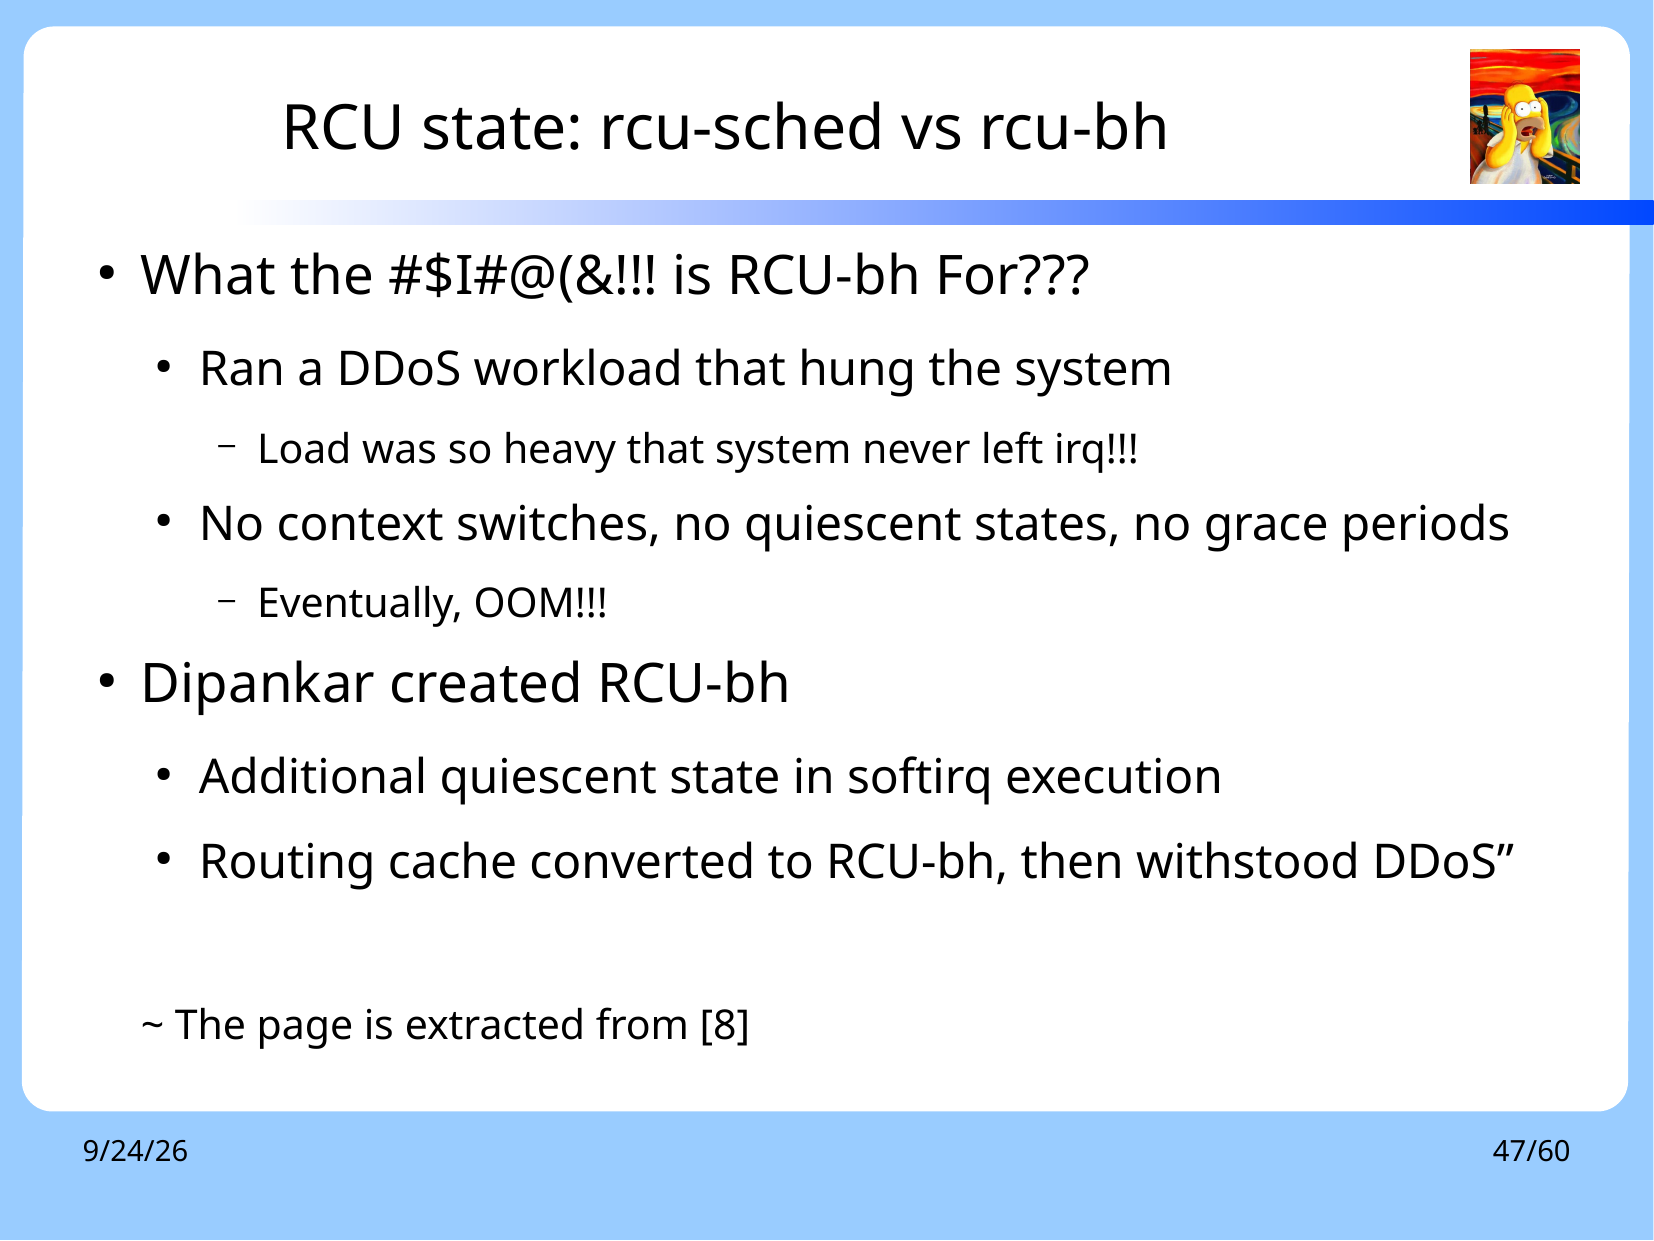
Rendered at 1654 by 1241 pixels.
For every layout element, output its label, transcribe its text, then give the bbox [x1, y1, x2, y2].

list What the #$I#@(&!!! is RCU-bh For??? Ran a DDoS workload that hung the system Load was so heavy that system never left irq!!! No context switches, no quiescent states, no grace periods Eventually, OOM!!! Dipankar created RCU-bh Additional quiescent state in softirq execution Routing cache converted to RCU-bh, then withstood DDoS” ~ The page is extracted from [8] [82, 236, 1571, 1055]
title RCU state: rcu-sched vs rcu-bh [82, 49, 1371, 201]
picture [1470, 49, 1580, 184]
